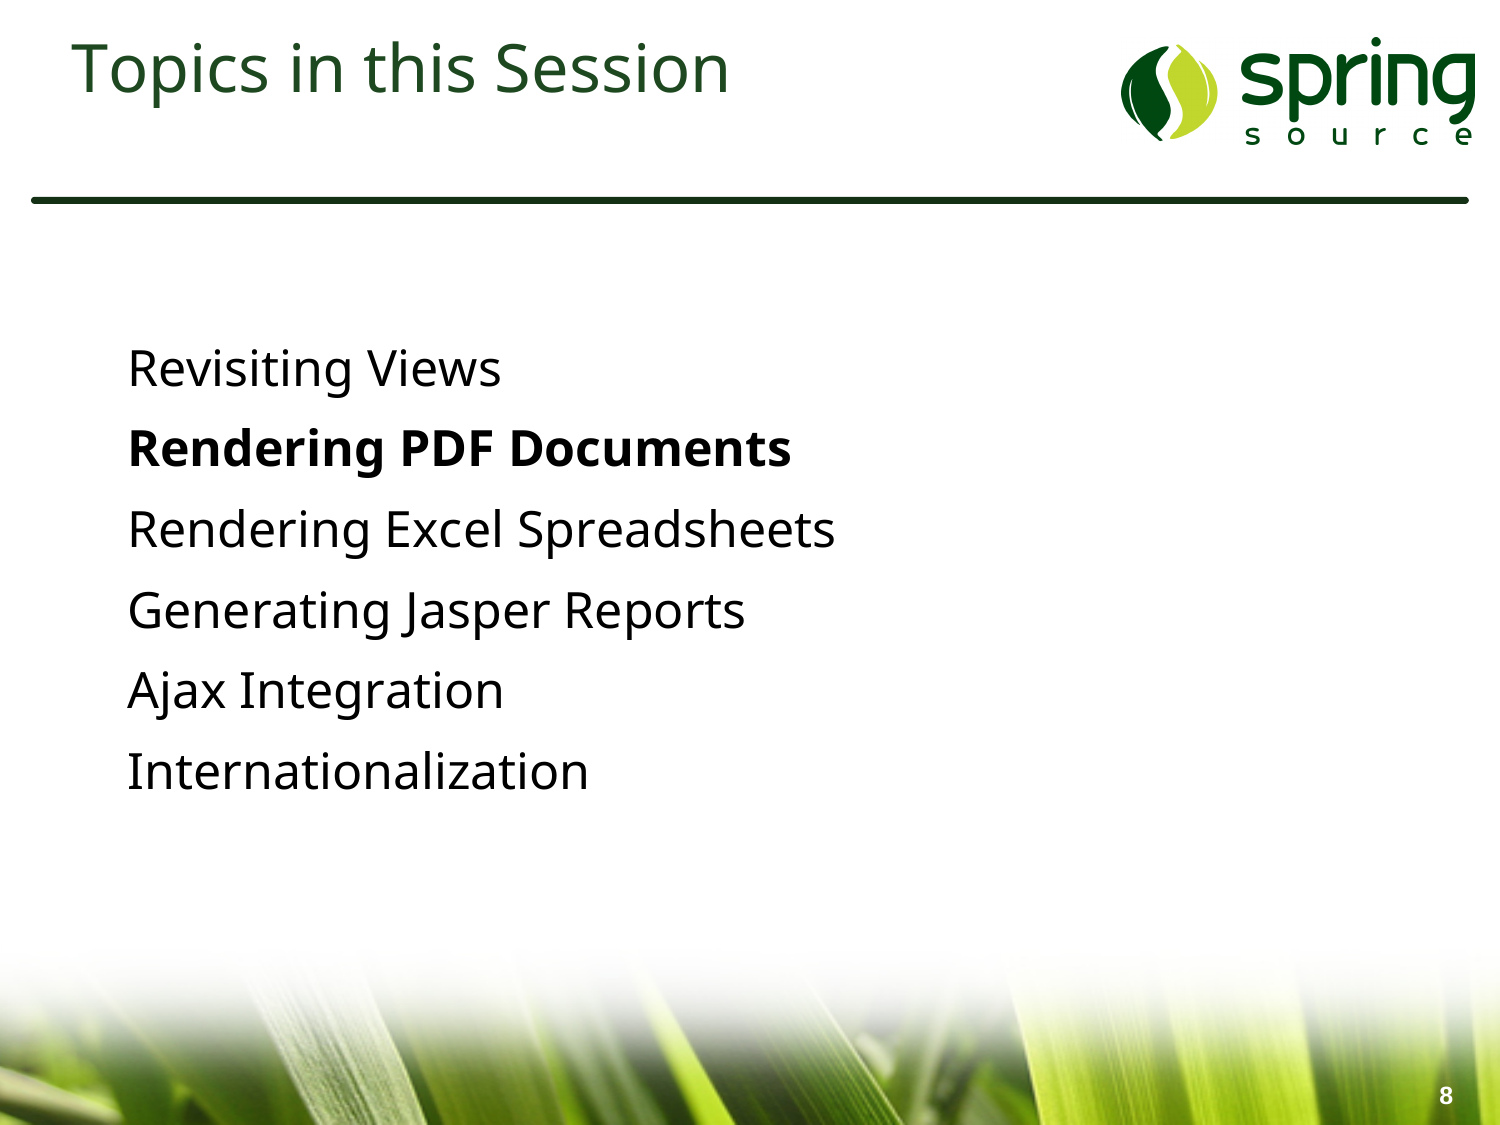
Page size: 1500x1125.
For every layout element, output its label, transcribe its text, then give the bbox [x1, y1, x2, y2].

list Revisiting Views Rendering PDF Documents Rendering Excel Spreadsheets Generating Jasper Reports Ajax Integration Internationalization [112, 324, 1388, 1005]
picture [0, 944, 1500, 1125]
title Topics in this Session [56, 13, 1089, 177]
picture [1121, 37, 1475, 145]
